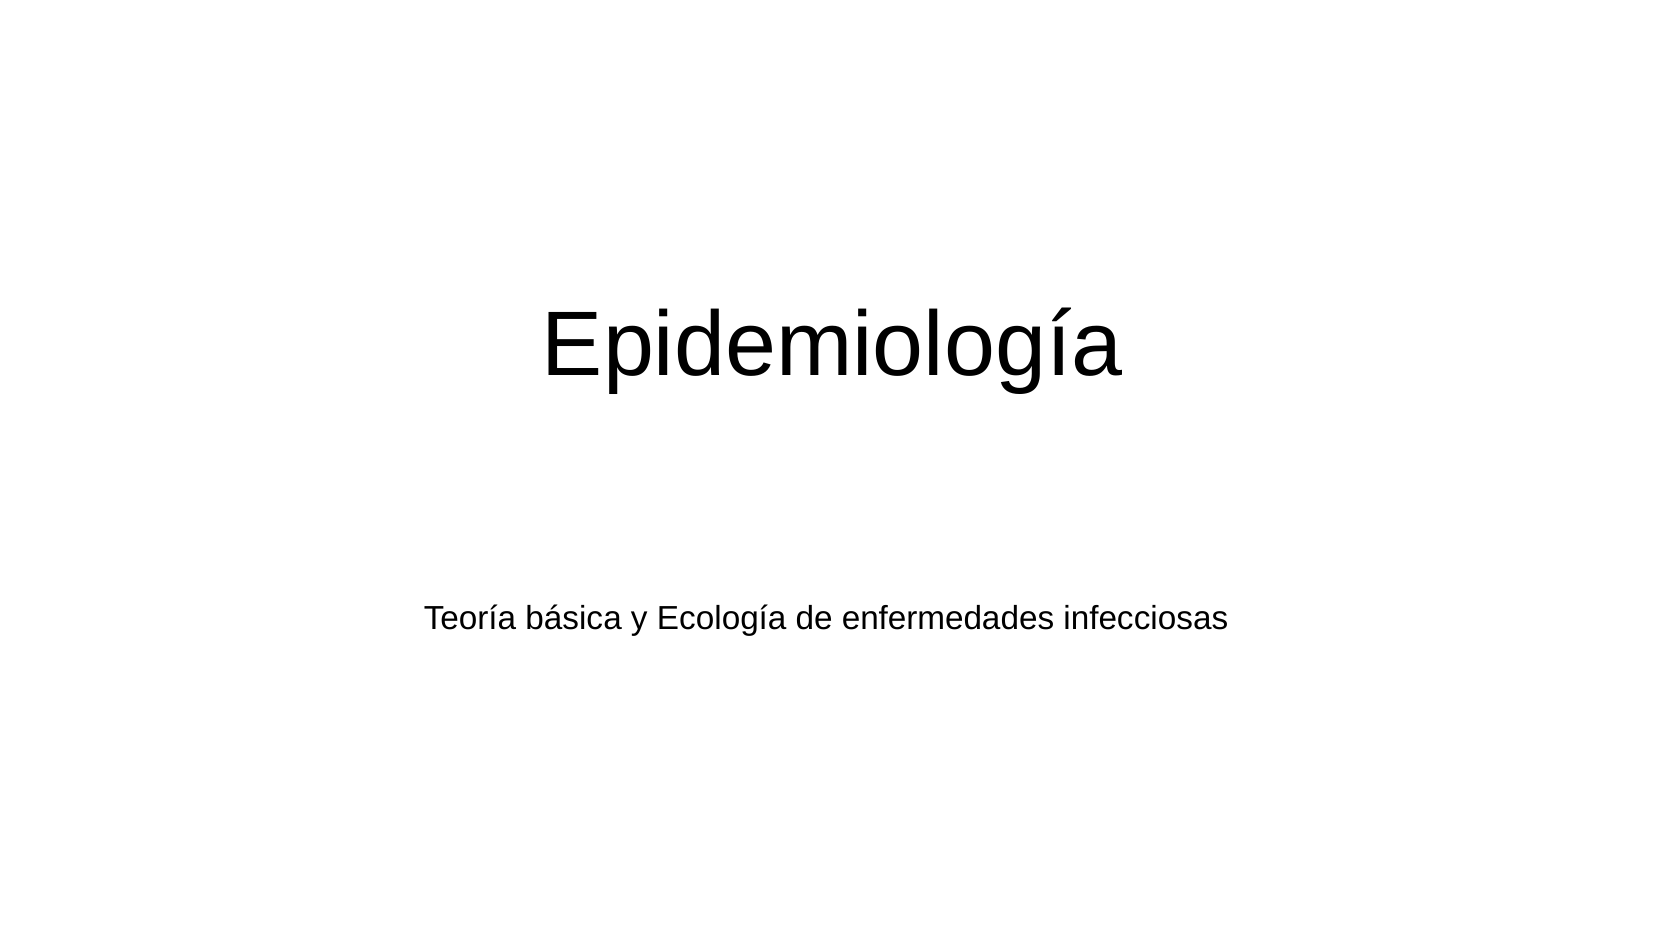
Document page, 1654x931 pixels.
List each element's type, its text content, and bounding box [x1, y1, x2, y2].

subtitle Teoría básica y Ecología de enfermedades infecciosas [82, 549, 1571, 687]
title Epidemiología [88, 265, 1577, 422]
